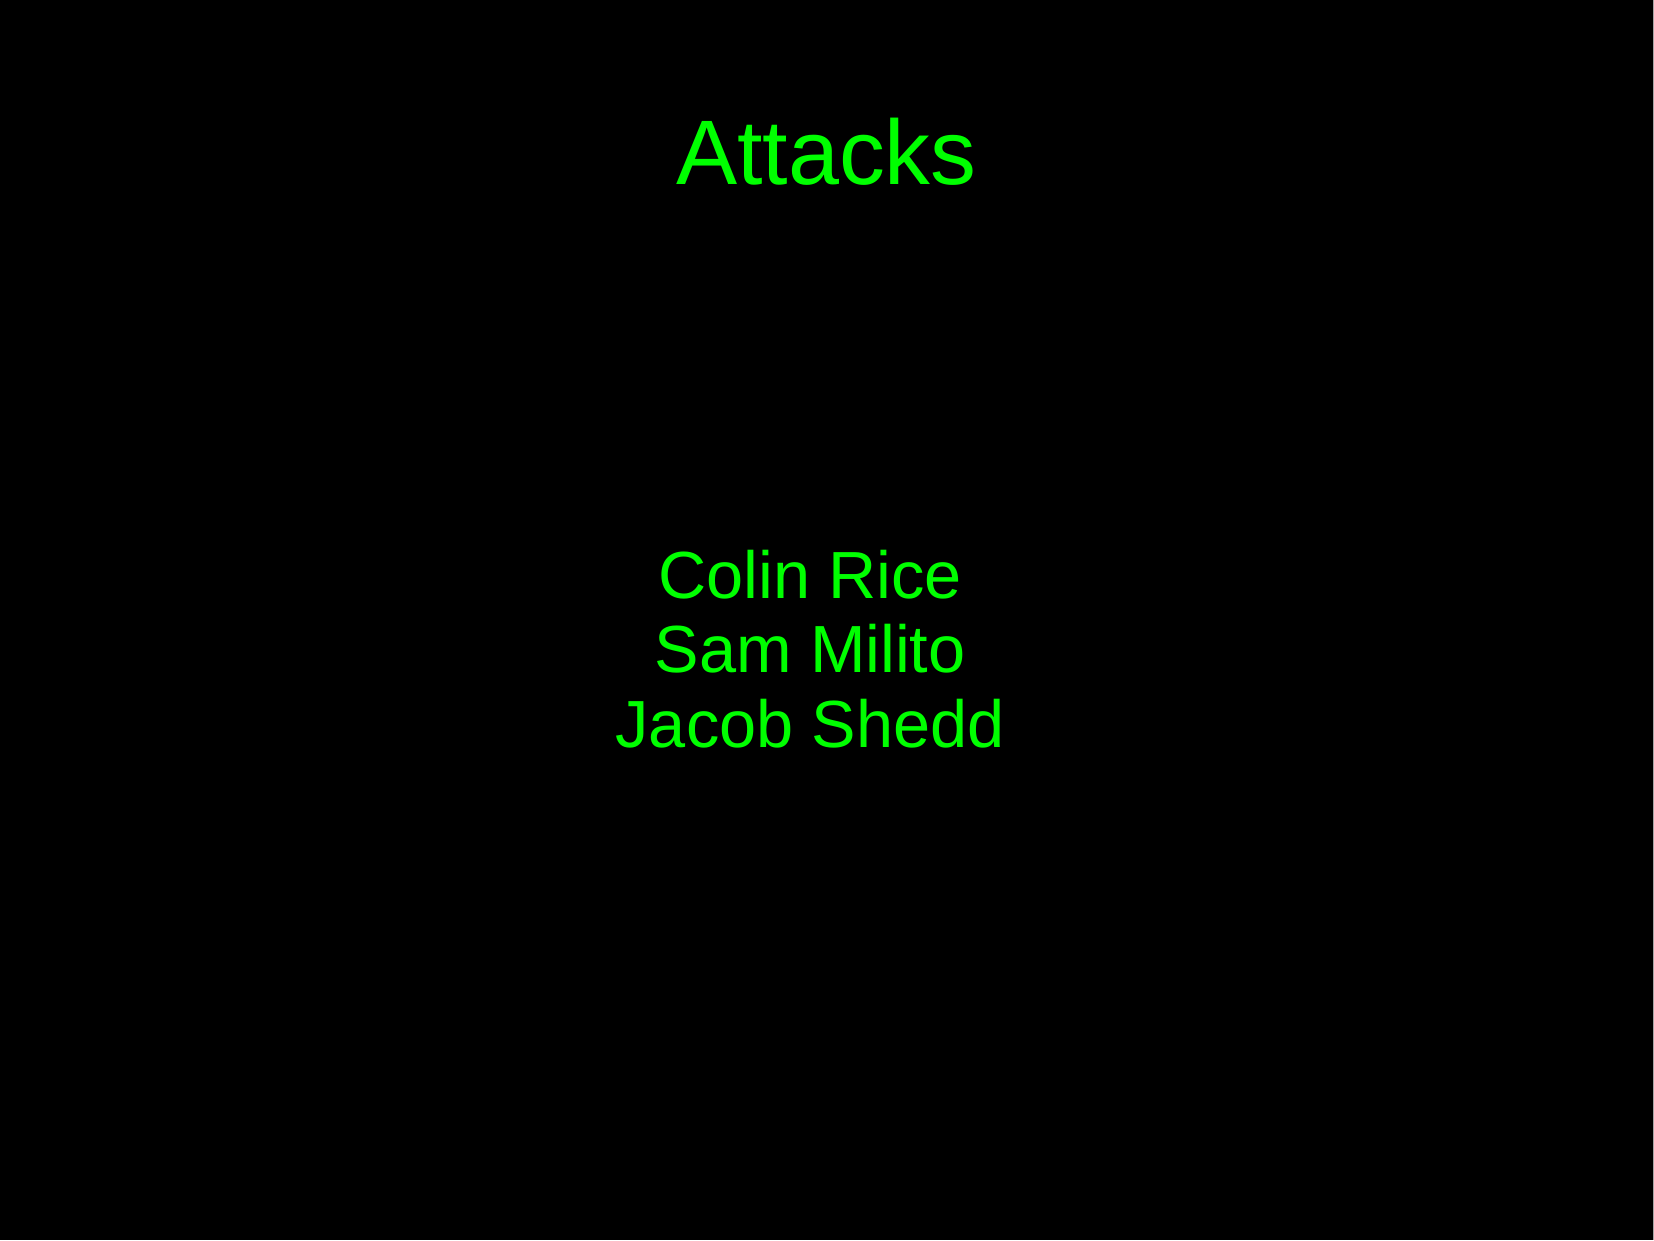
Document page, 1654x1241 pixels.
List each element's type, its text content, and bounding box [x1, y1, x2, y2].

subtitle Colin Rice Sam Milito Jacob Shedd [82, 290, 1538, 1010]
title Attacks [82, 49, 1571, 257]
